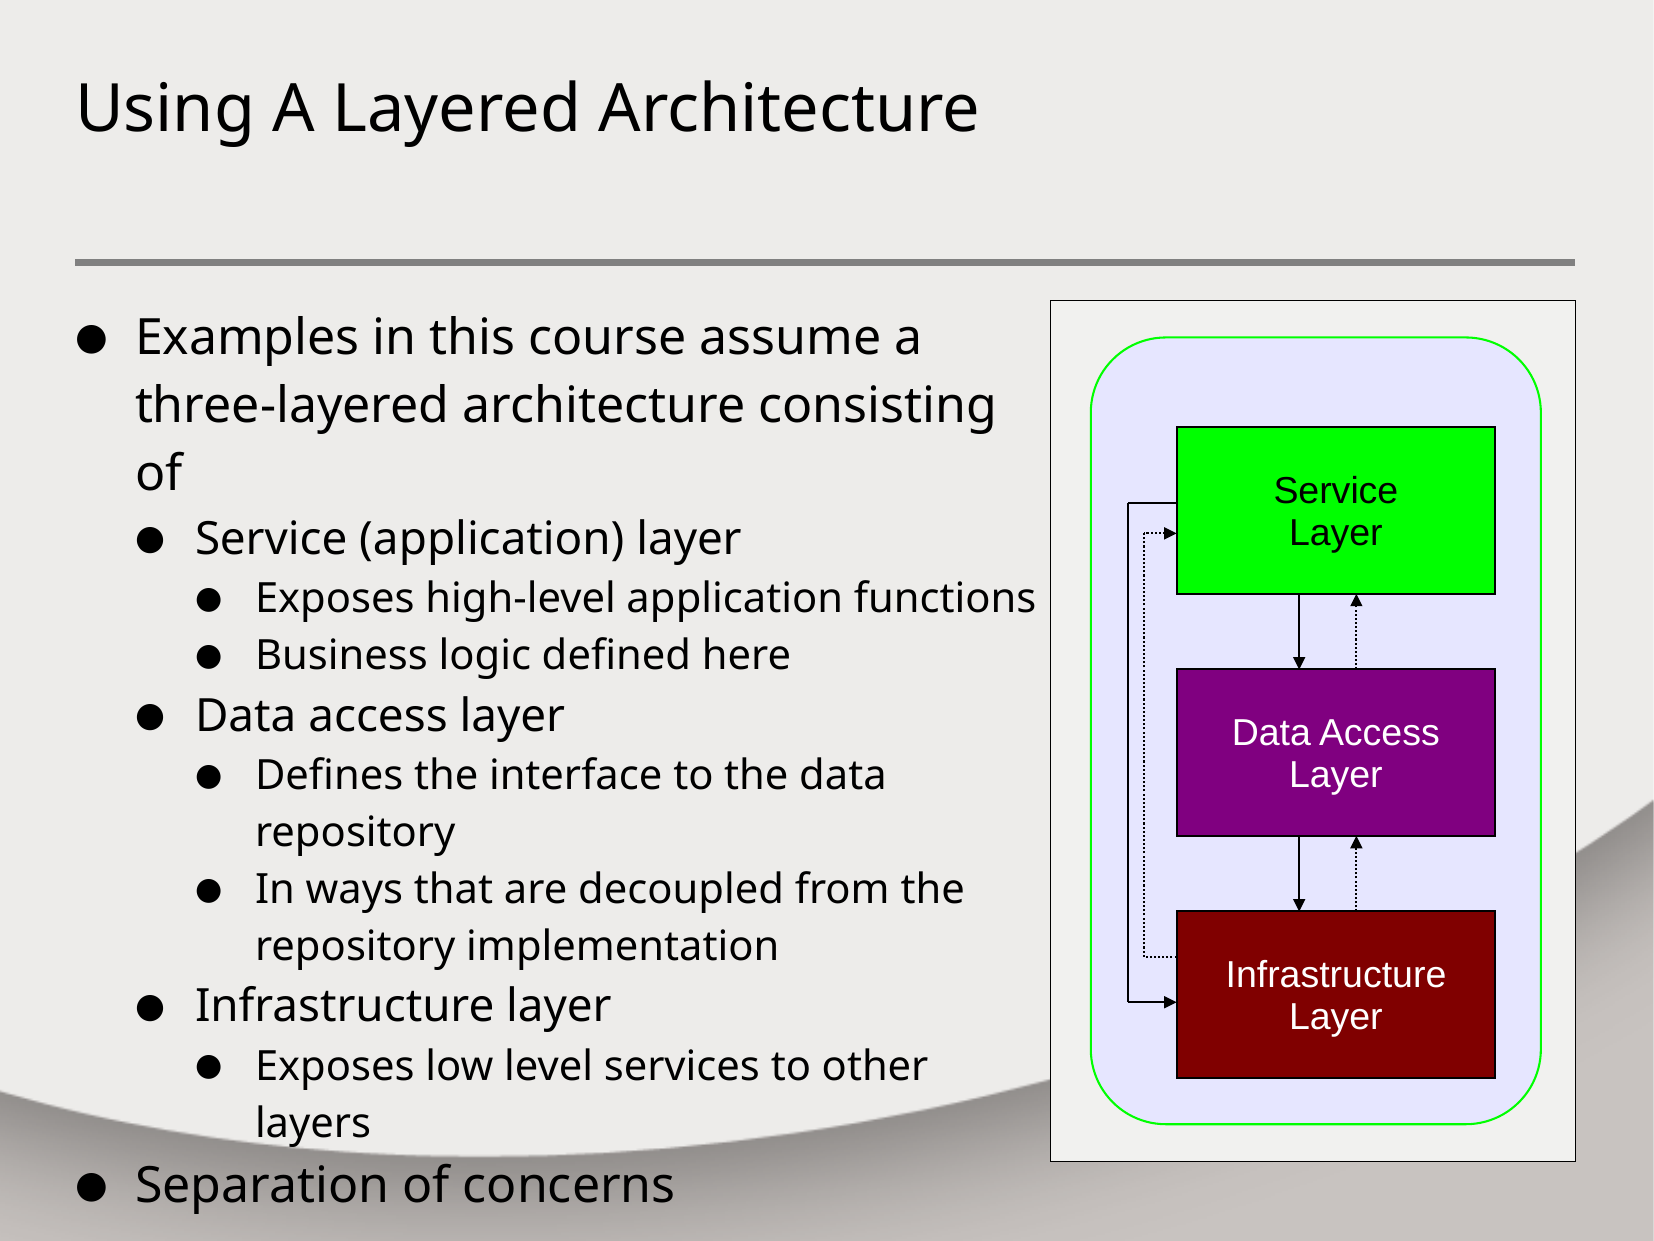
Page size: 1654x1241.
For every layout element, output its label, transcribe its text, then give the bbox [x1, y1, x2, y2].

title Using A Layered Architecture [75, 75, 1576, 226]
text_box Infrastructure Layer [1176, 945, 1496, 1046]
list Examples in this course assume a three-layered architecture consisting of Service (application) layer Exposes high-level application functions Business logic defined here Data access layer Defines the interface to the data repository In ways that are decoupled from the repository implementation Infrastructure layer Exposes low level services to other layers Separation of concerns [75, 300, 1051, 1163]
text_box Data Access Layer [1176, 703, 1496, 804]
picture [0, 0, 1654, 1241]
text_box [1050, 300, 1576, 1162]
text_box Service Layer [1176, 461, 1496, 562]
